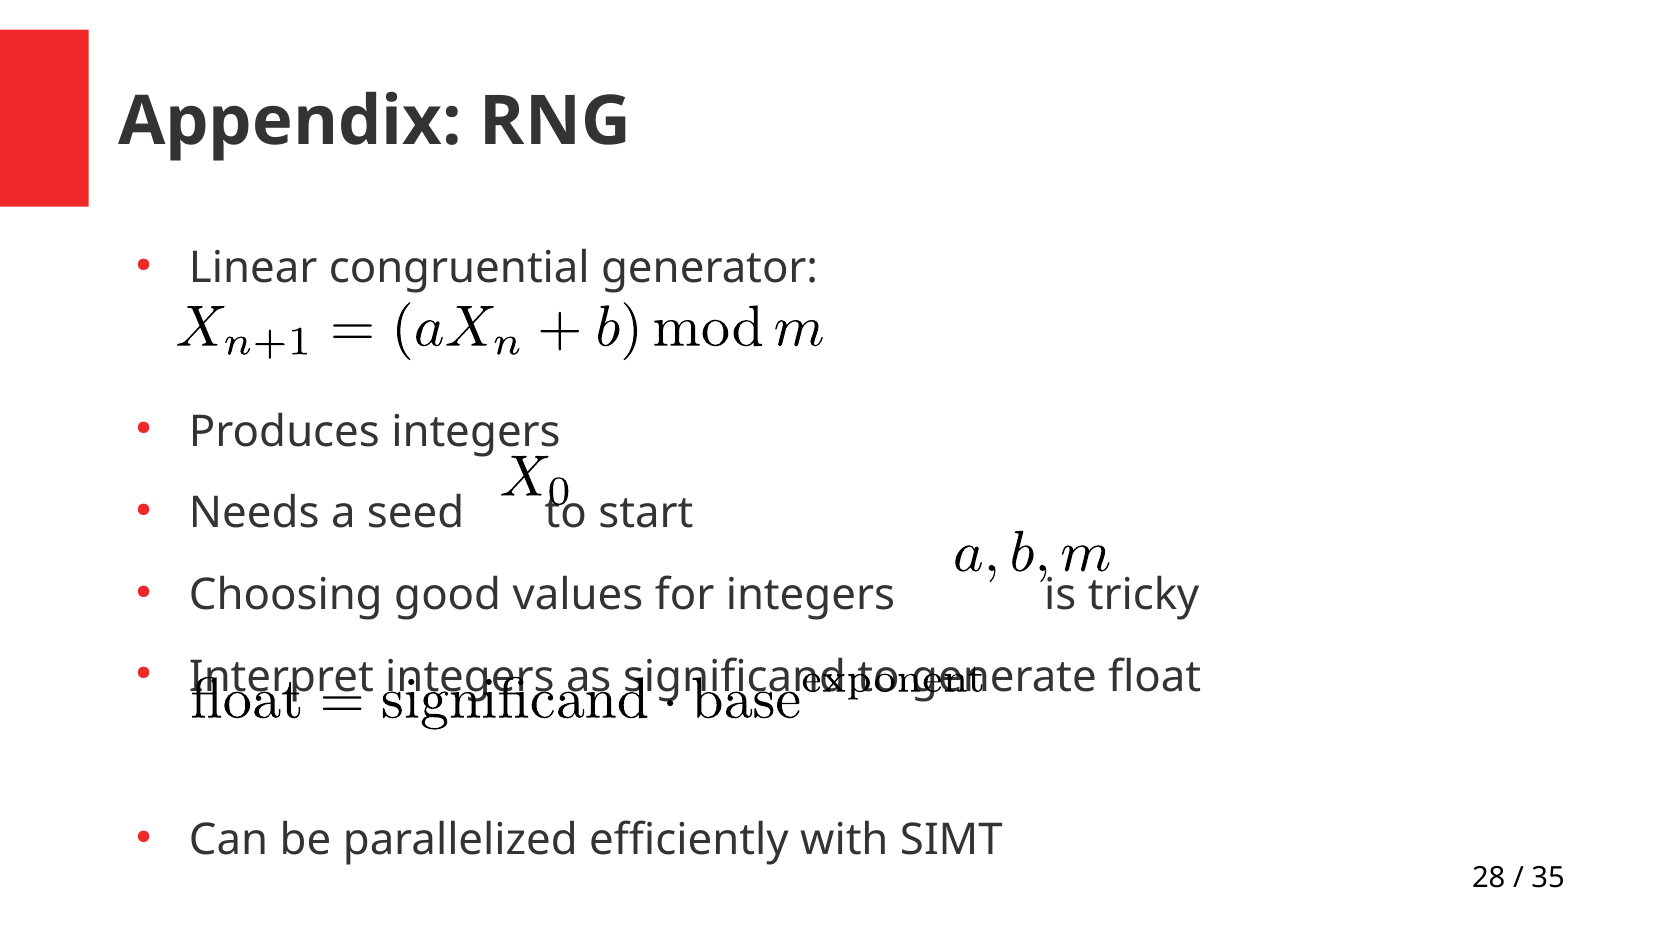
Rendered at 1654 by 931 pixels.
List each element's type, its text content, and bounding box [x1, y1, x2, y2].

picture [950, 528, 1112, 585]
picture [499, 455, 569, 506]
list Linear congruential generator: Produces integers Needs a seed to start Choosing good values for integers is tricky Interpret integers as significand to generate float Can be parallelized efficiently with SIMT [118, 236, 1595, 798]
title Appendix: RNG [118, 29, 1595, 207]
picture [173, 300, 826, 363]
picture [190, 666, 983, 730]
